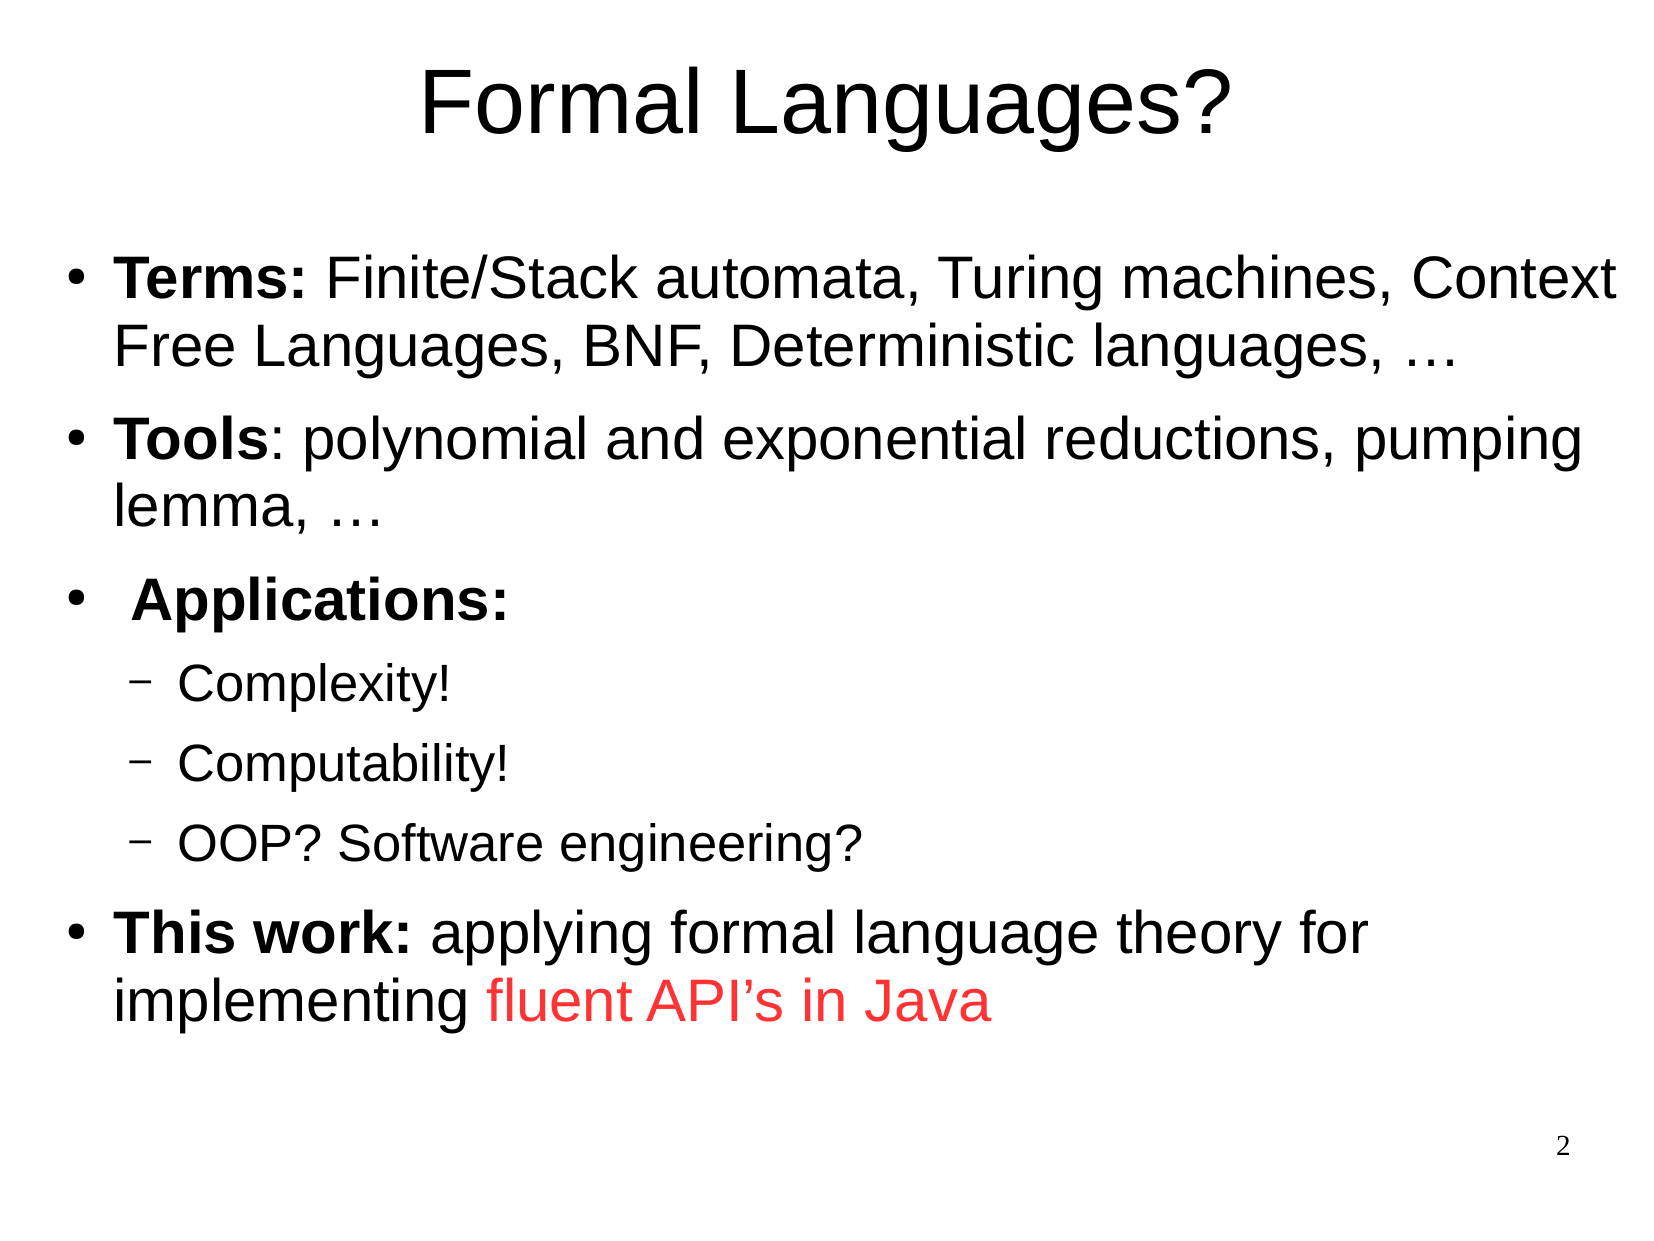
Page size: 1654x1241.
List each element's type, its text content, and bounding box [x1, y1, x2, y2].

title Formal Languages? [82, 49, 1571, 244]
list Terms: Finite/Stack automata, Turing machines, Context Free Languages, BNF, Deterministic languages, … Tools: polynomial and exponential reductions, pumping lemma, … Applications: Complexity! Computability! OOP? Software engineering? This work: applying formal language theory for implementing fluent API’s in Java [49, 244, 1640, 1060]
